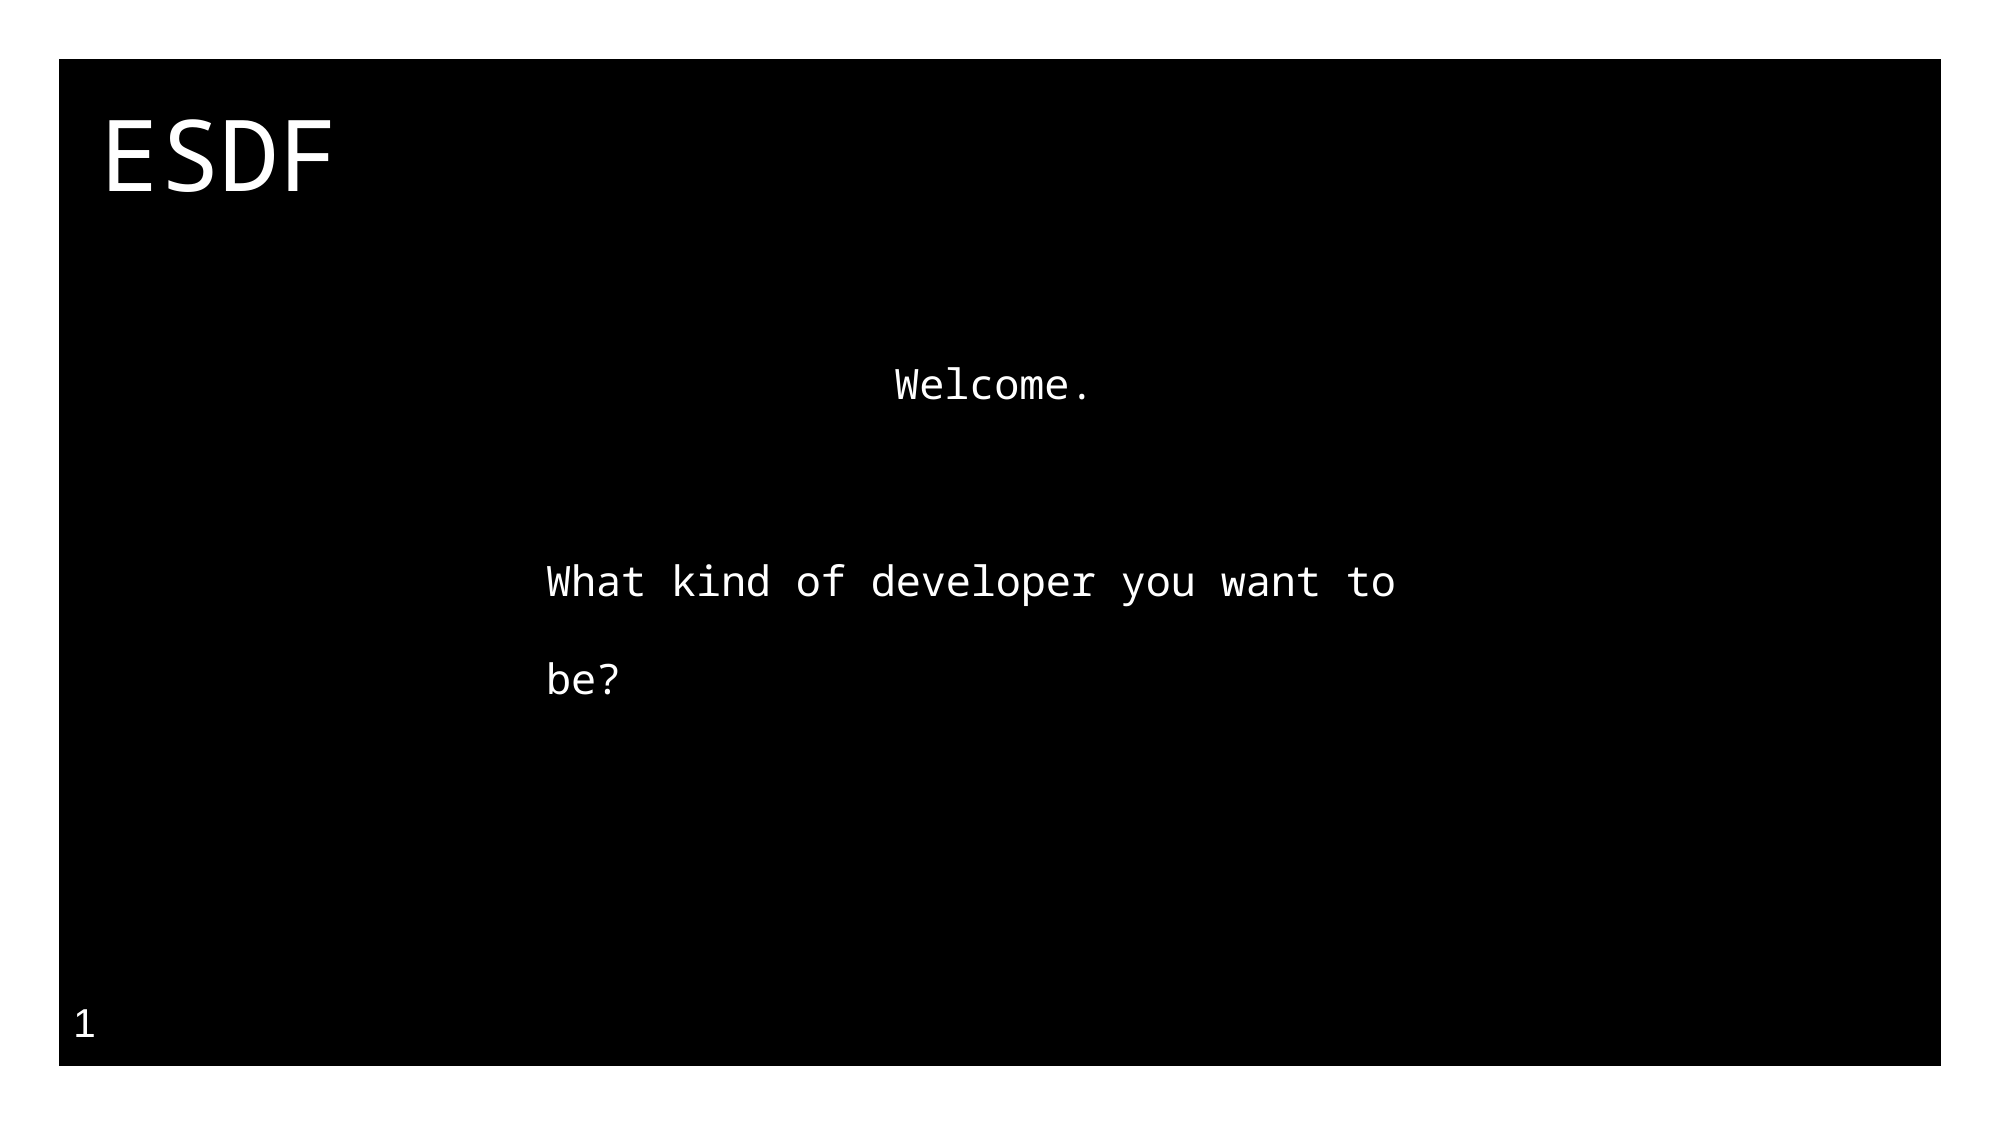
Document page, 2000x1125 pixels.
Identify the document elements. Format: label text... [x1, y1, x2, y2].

subtitle Welcome. What kind of developer you want to be? [546, 96, 1443, 989]
text_box 1 [58, 992, 773, 1070]
title ESDF [100, 0, 515, 396]
